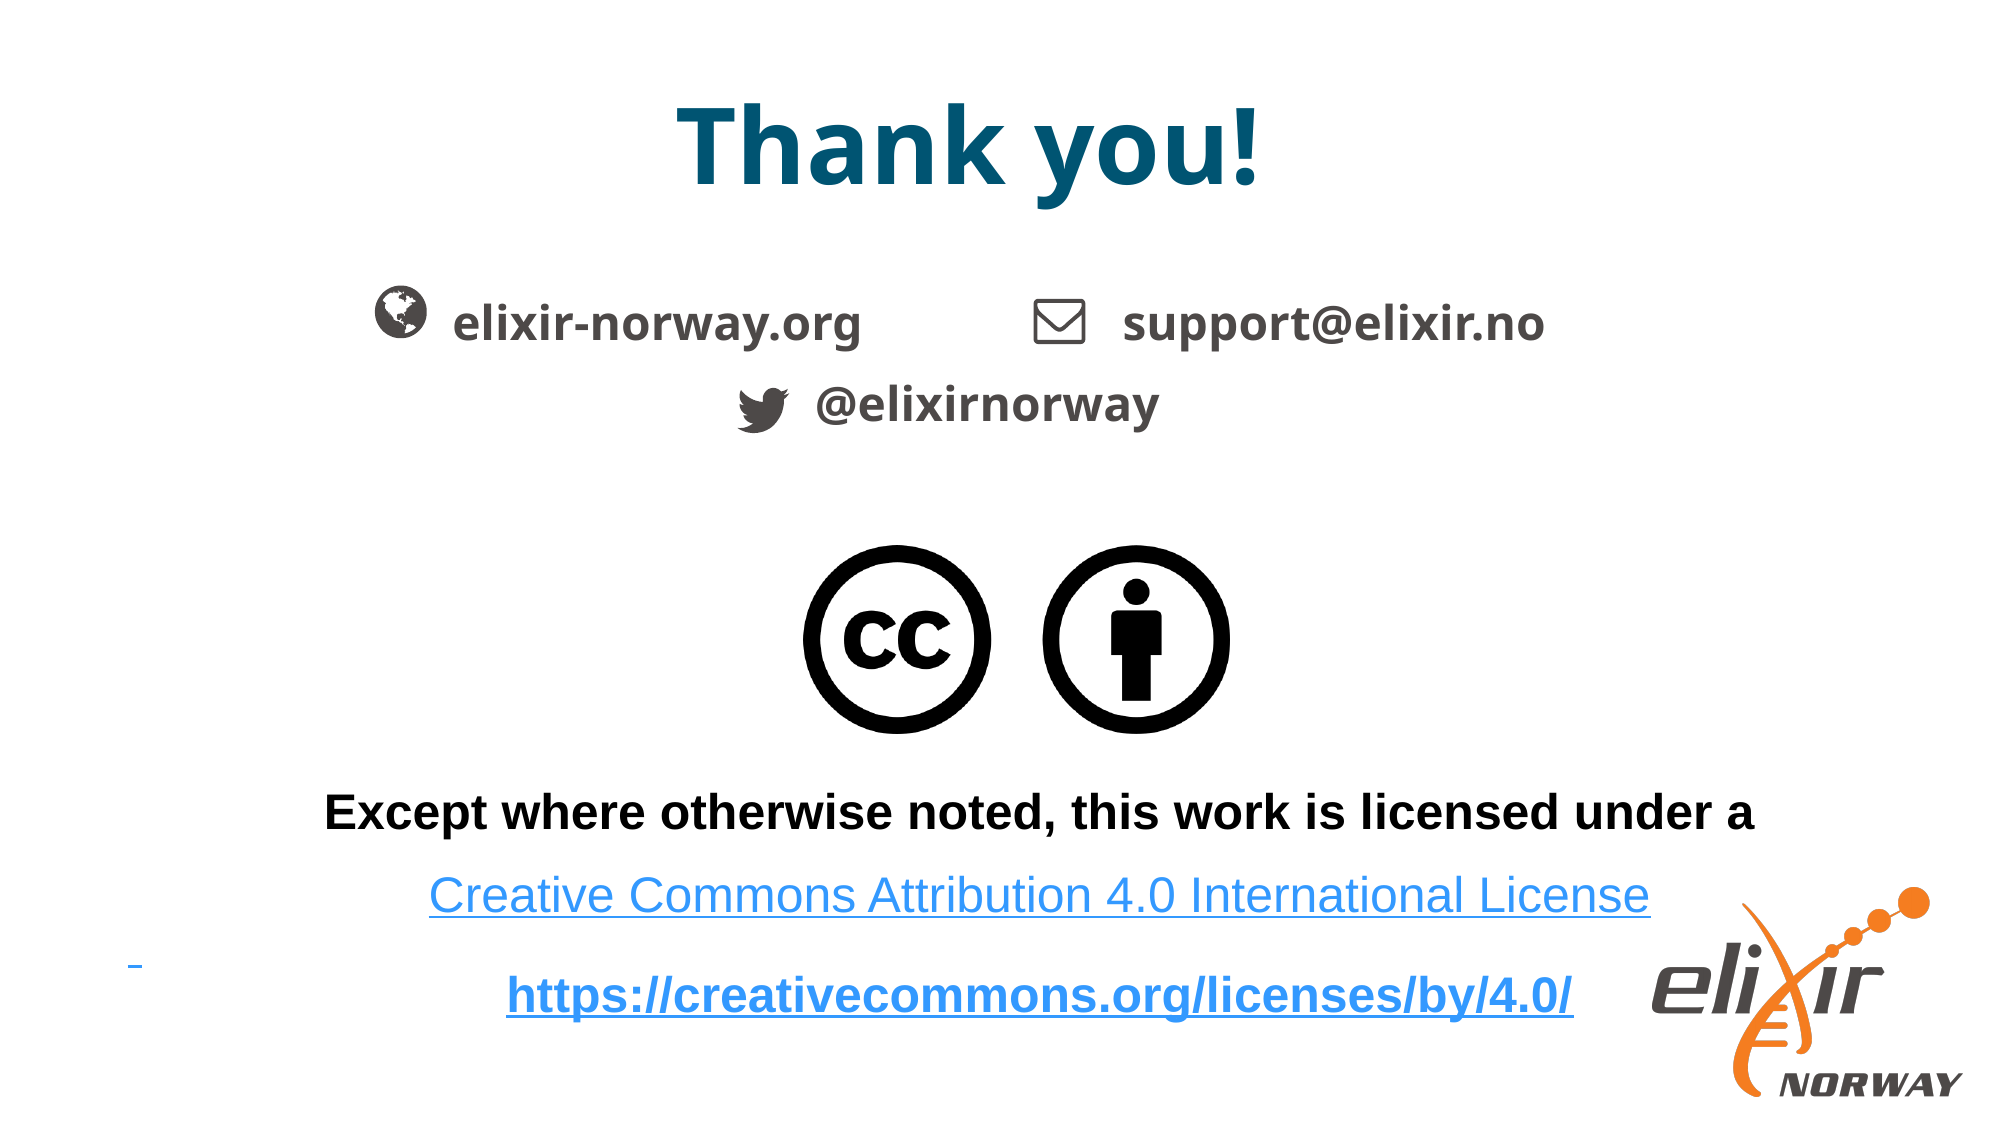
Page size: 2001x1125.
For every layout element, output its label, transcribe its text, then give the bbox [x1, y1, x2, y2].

picture [1652, 1051, 1963, 1097]
text_box support@elixir.no [1107, 285, 1888, 358]
text_box @elixirnorway [800, 366, 1580, 455]
text_box elixir-norway.org [437, 285, 1107, 358]
text_box Except where otherwise noted, this work is licensed under a Creative Commons Attribution 4.0 International License https://creativecommons.org/licenses/by/4.0/ [108, 767, 1972, 1051]
text_box [737, 387, 790, 434]
text_box [1033, 298, 1086, 345]
text_box [374, 285, 427, 339]
picture [803, 545, 1230, 734]
title Thank you! [76, 78, 1860, 224]
